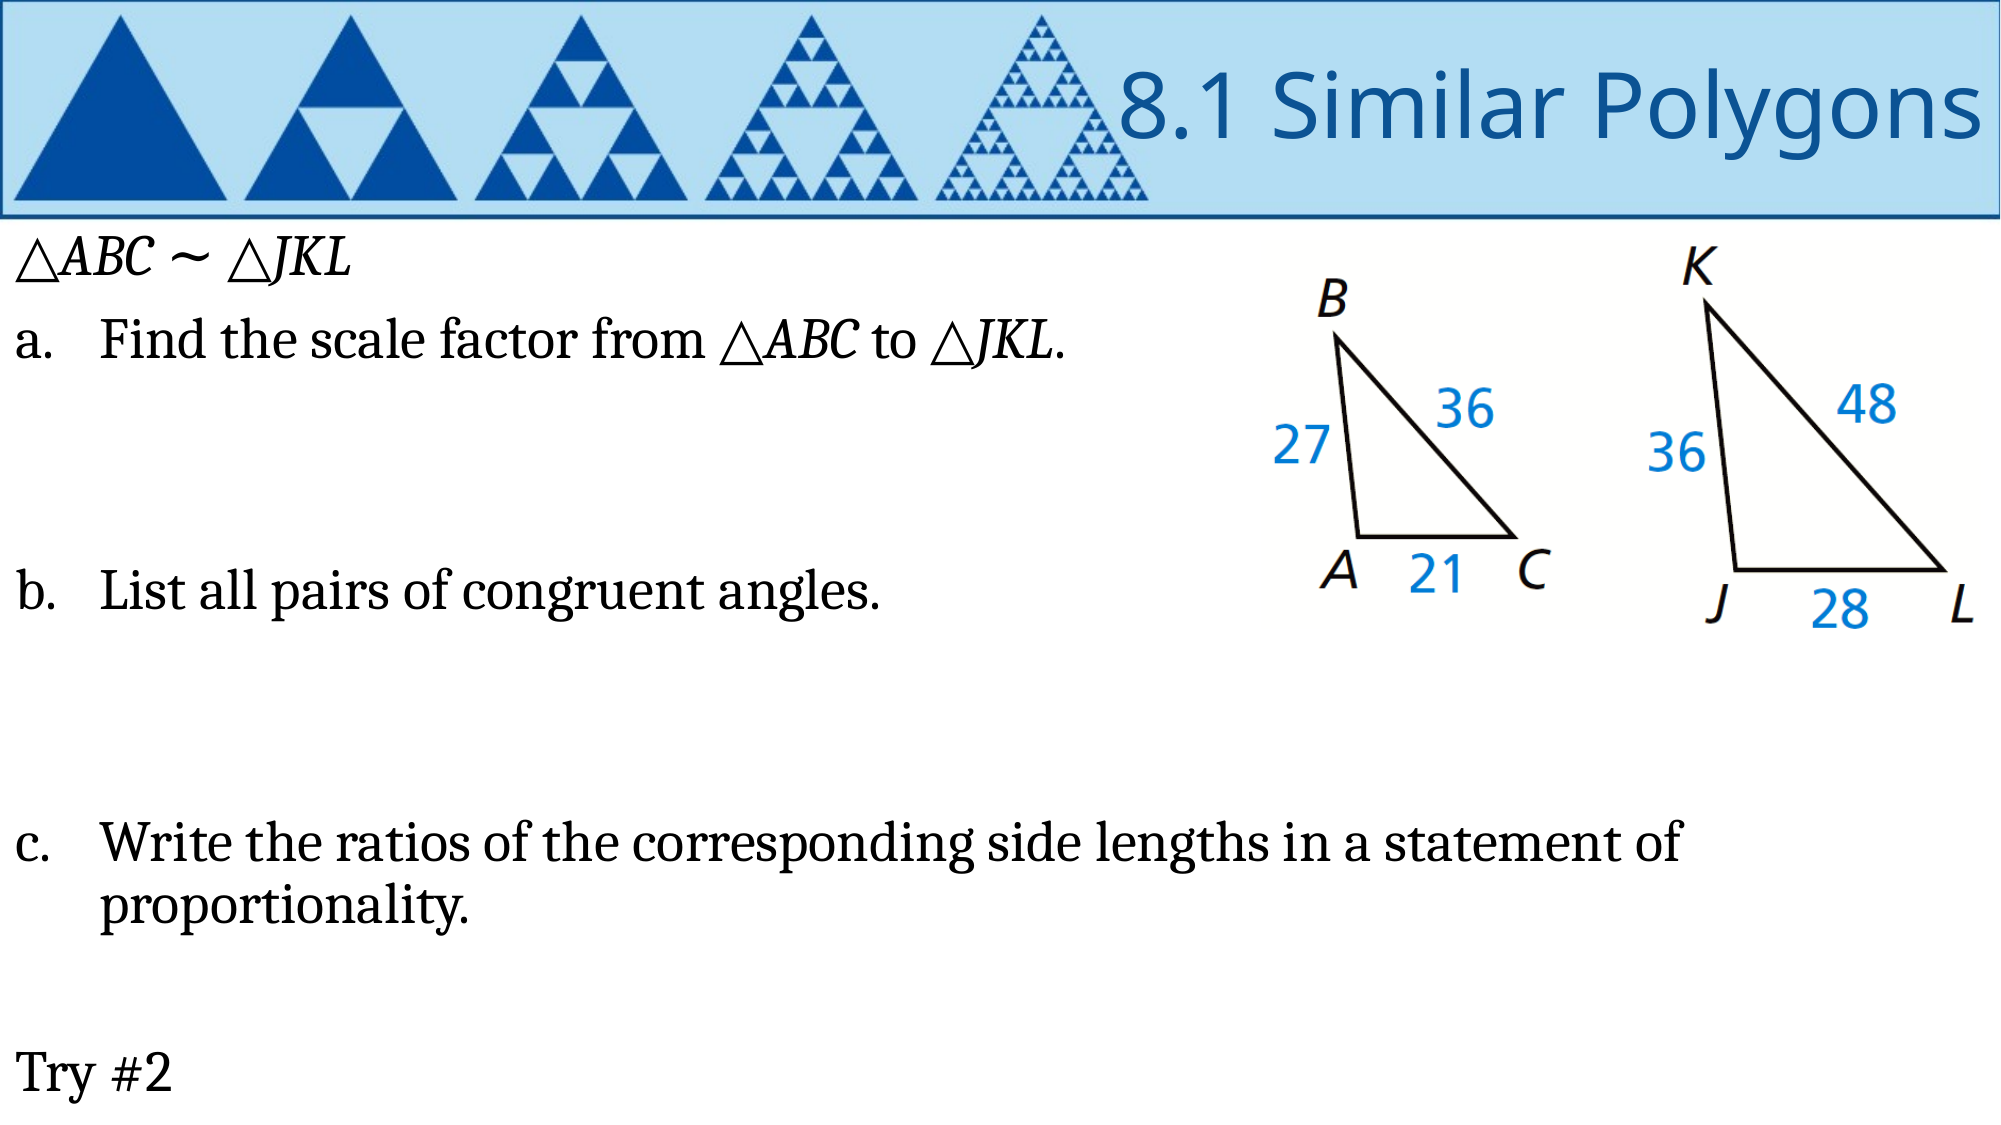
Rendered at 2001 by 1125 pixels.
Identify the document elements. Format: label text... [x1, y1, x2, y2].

list △ABC ∼ △JKL Find the scale factor from △ABC to △JKL. List all pairs of congruent angles. Write the ratios of the corresponding side lengths in a statement of proportionality. Try #2 [0, 217, 2000, 1125]
title 8.1 Similar Polygons [0, 0, 2000, 217]
picture [1261, 240, 1981, 629]
